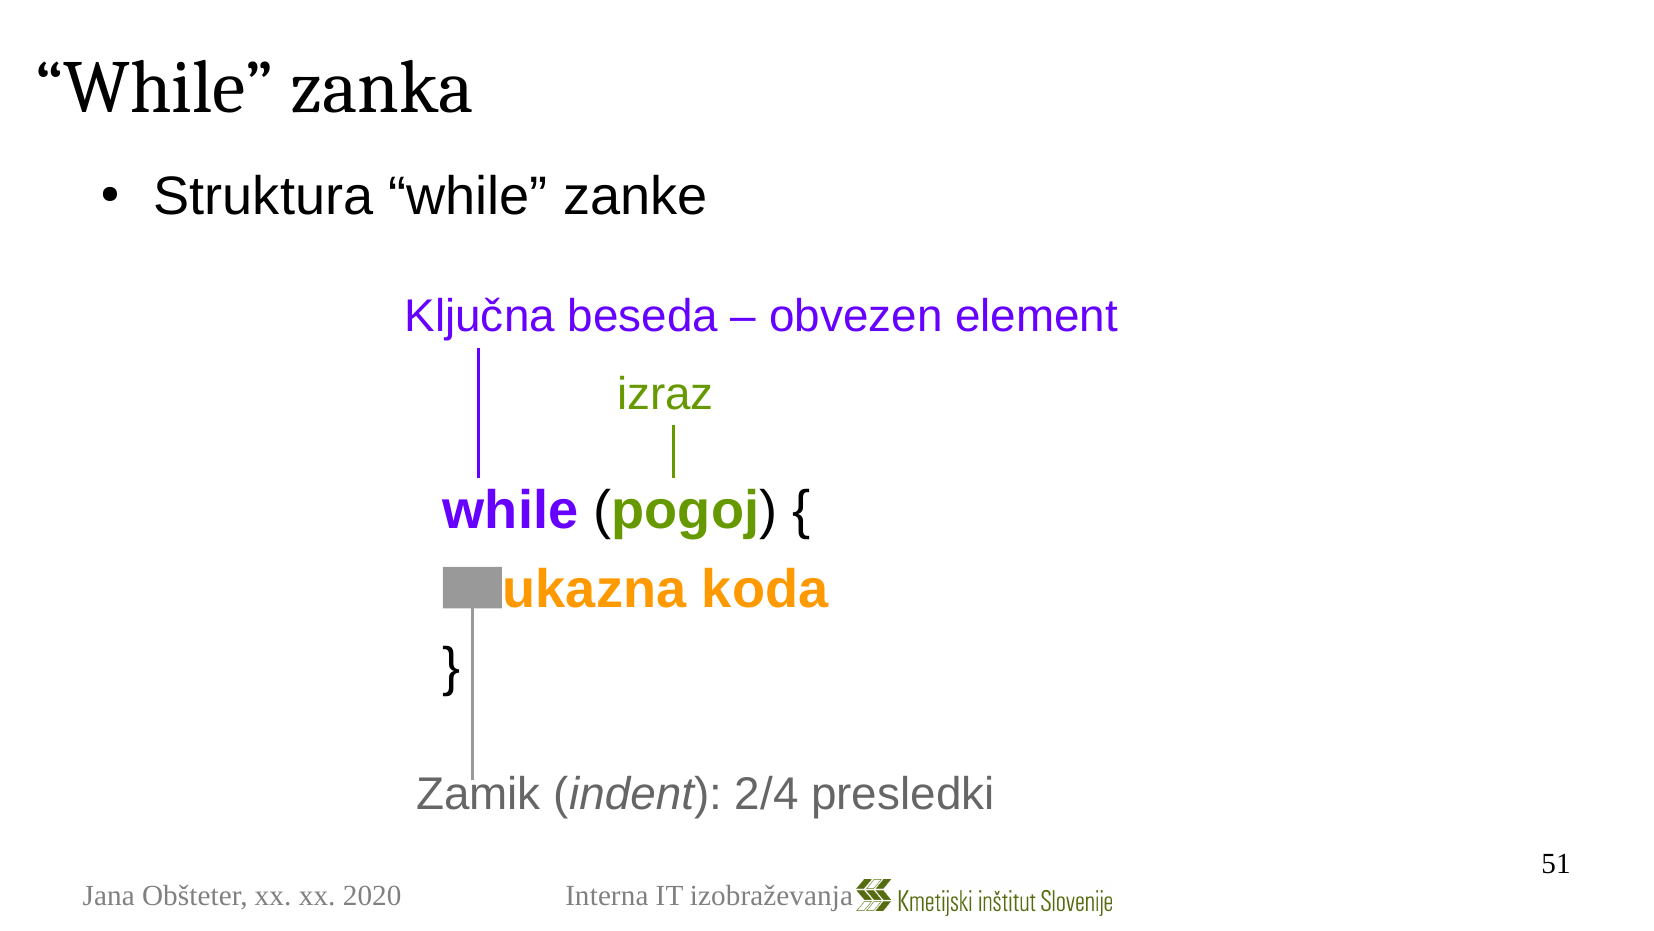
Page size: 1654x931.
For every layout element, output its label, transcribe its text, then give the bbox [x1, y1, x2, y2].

picture [856, 879, 1112, 916]
title “While” zanka [35, 21, 1524, 154]
text_box [442, 566, 502, 609]
text_box Zamik (indent): 2/4 presledki [401, 760, 1205, 827]
text_box Ključna beseda – obvezen element [389, 282, 1193, 349]
text_box izraz [602, 360, 1004, 478]
list Struktura “while” zanke while (pogoj) { ukazna koda } [82, 165, 1642, 827]
